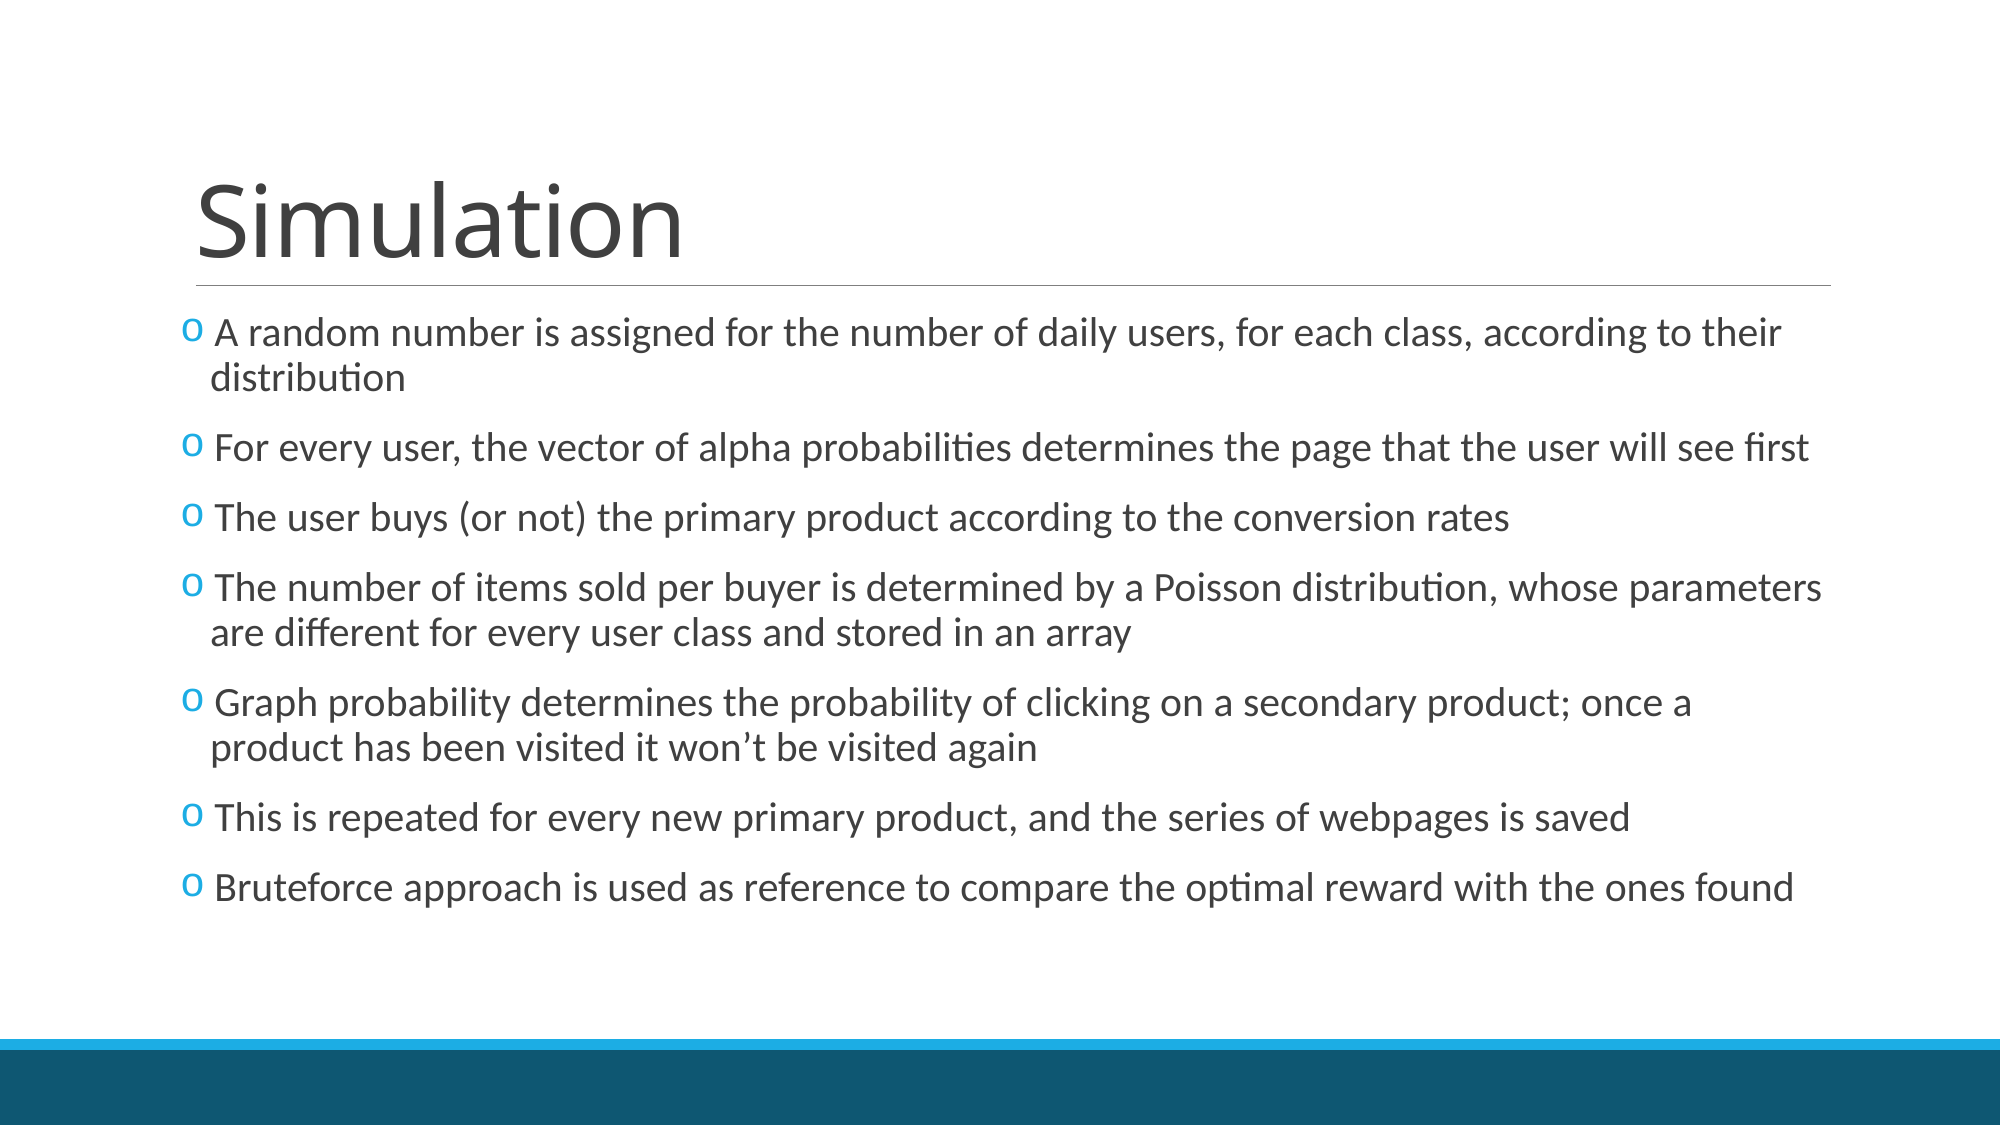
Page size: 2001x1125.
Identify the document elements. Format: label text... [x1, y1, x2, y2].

title Simulation [180, 47, 1831, 286]
list A random number is assigned for the number of daily users, for each class, according to their distribution For every user, the vector of alpha probabilities determines the page that the user will see first The user buys (or not) the primary product according to the conversion rates The number of items sold per buyer is determined by a Poisson distribution, whose parameters are different for every user class and stored in an array Graph probability determines the probability of clicking on a secondary product; once a product has been visited it won’t be visited again This is repeated for every new primary product, and the series of webpages is saved Bruteforce approach is used as reference to compare the optimal reward with the ones found [180, 302, 1831, 1006]
